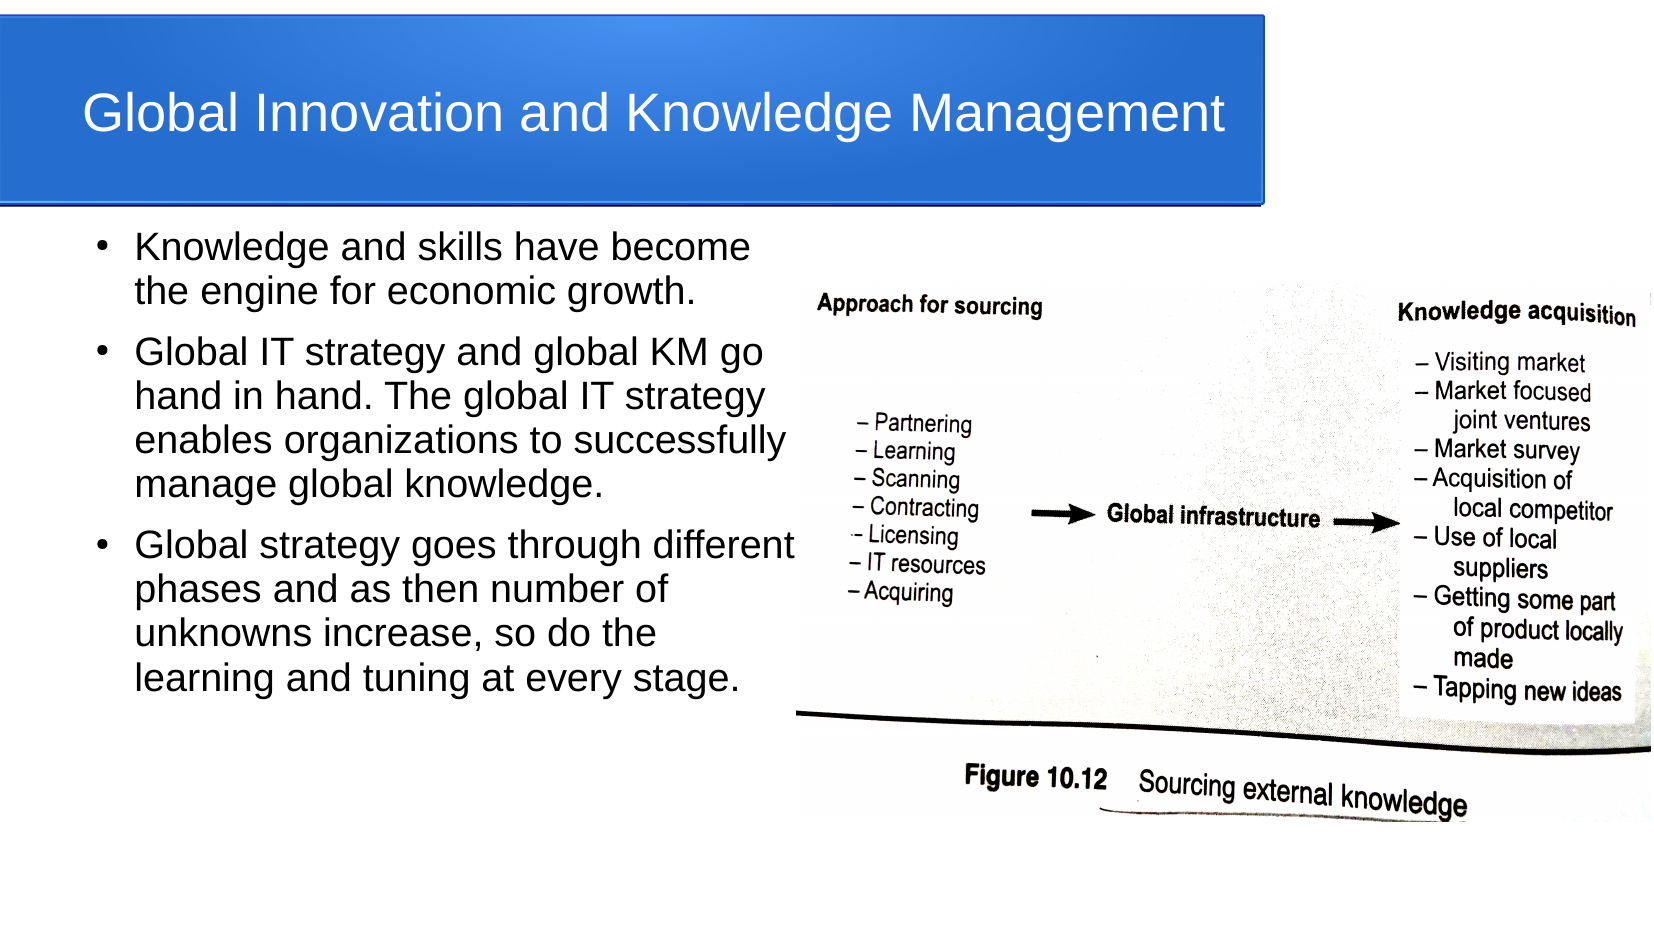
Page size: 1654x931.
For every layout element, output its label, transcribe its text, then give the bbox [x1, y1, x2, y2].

title Global Innovation and Knowledge Management [82, 35, 1235, 189]
list Knowledge and skills have become the engine for economic growth. Global IT strategy and global KM go hand in hand. The global IT strategy enables organizations to successfully manage global knowledge. Global strategy goes through different phases and as then number of unknowns increase, so do the learning and tuning at every stage. [82, 224, 809, 764]
picture [796, 281, 1651, 822]
